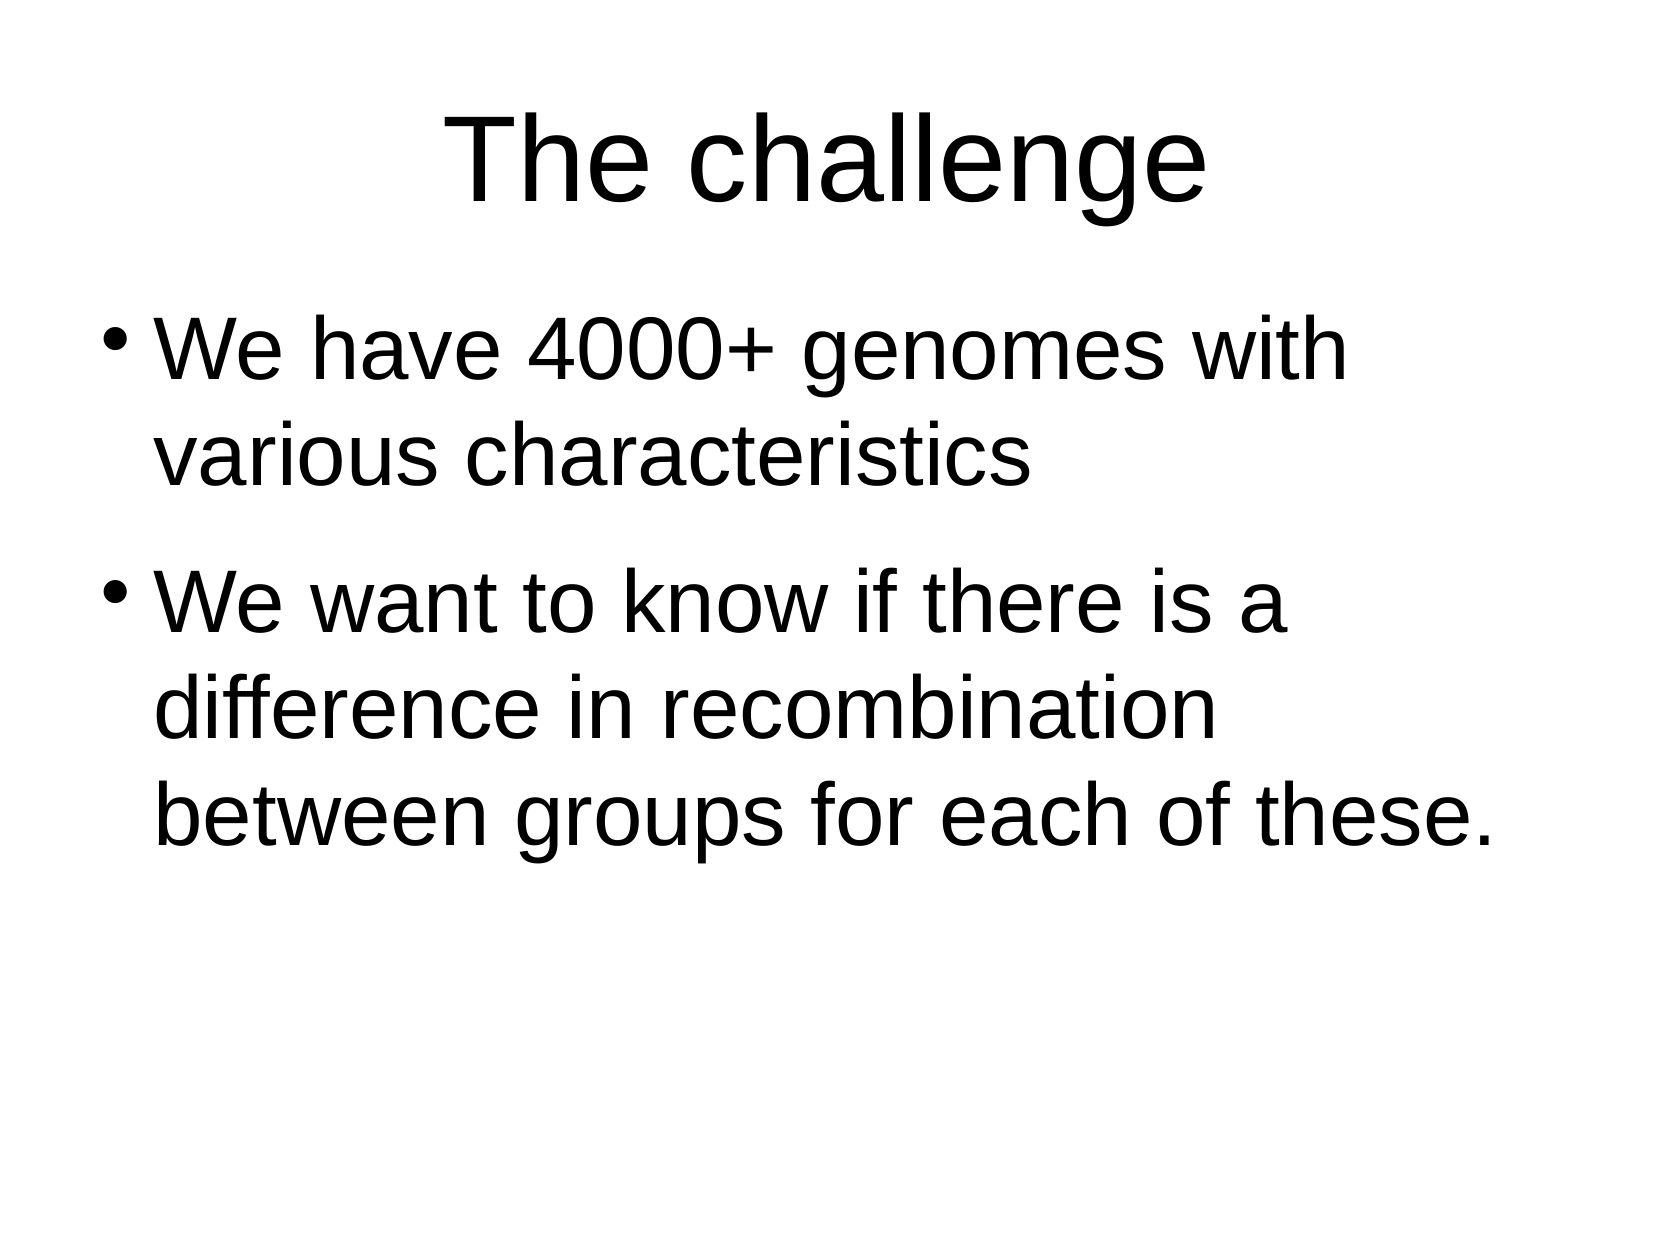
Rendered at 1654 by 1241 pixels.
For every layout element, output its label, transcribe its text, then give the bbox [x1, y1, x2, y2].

text_box We have 4000+ genomes with various characteristics We want to know if there is a difference in recombination between groups for each of these. [82, 290, 1571, 1010]
text_box The challenge [82, 49, 1571, 257]
